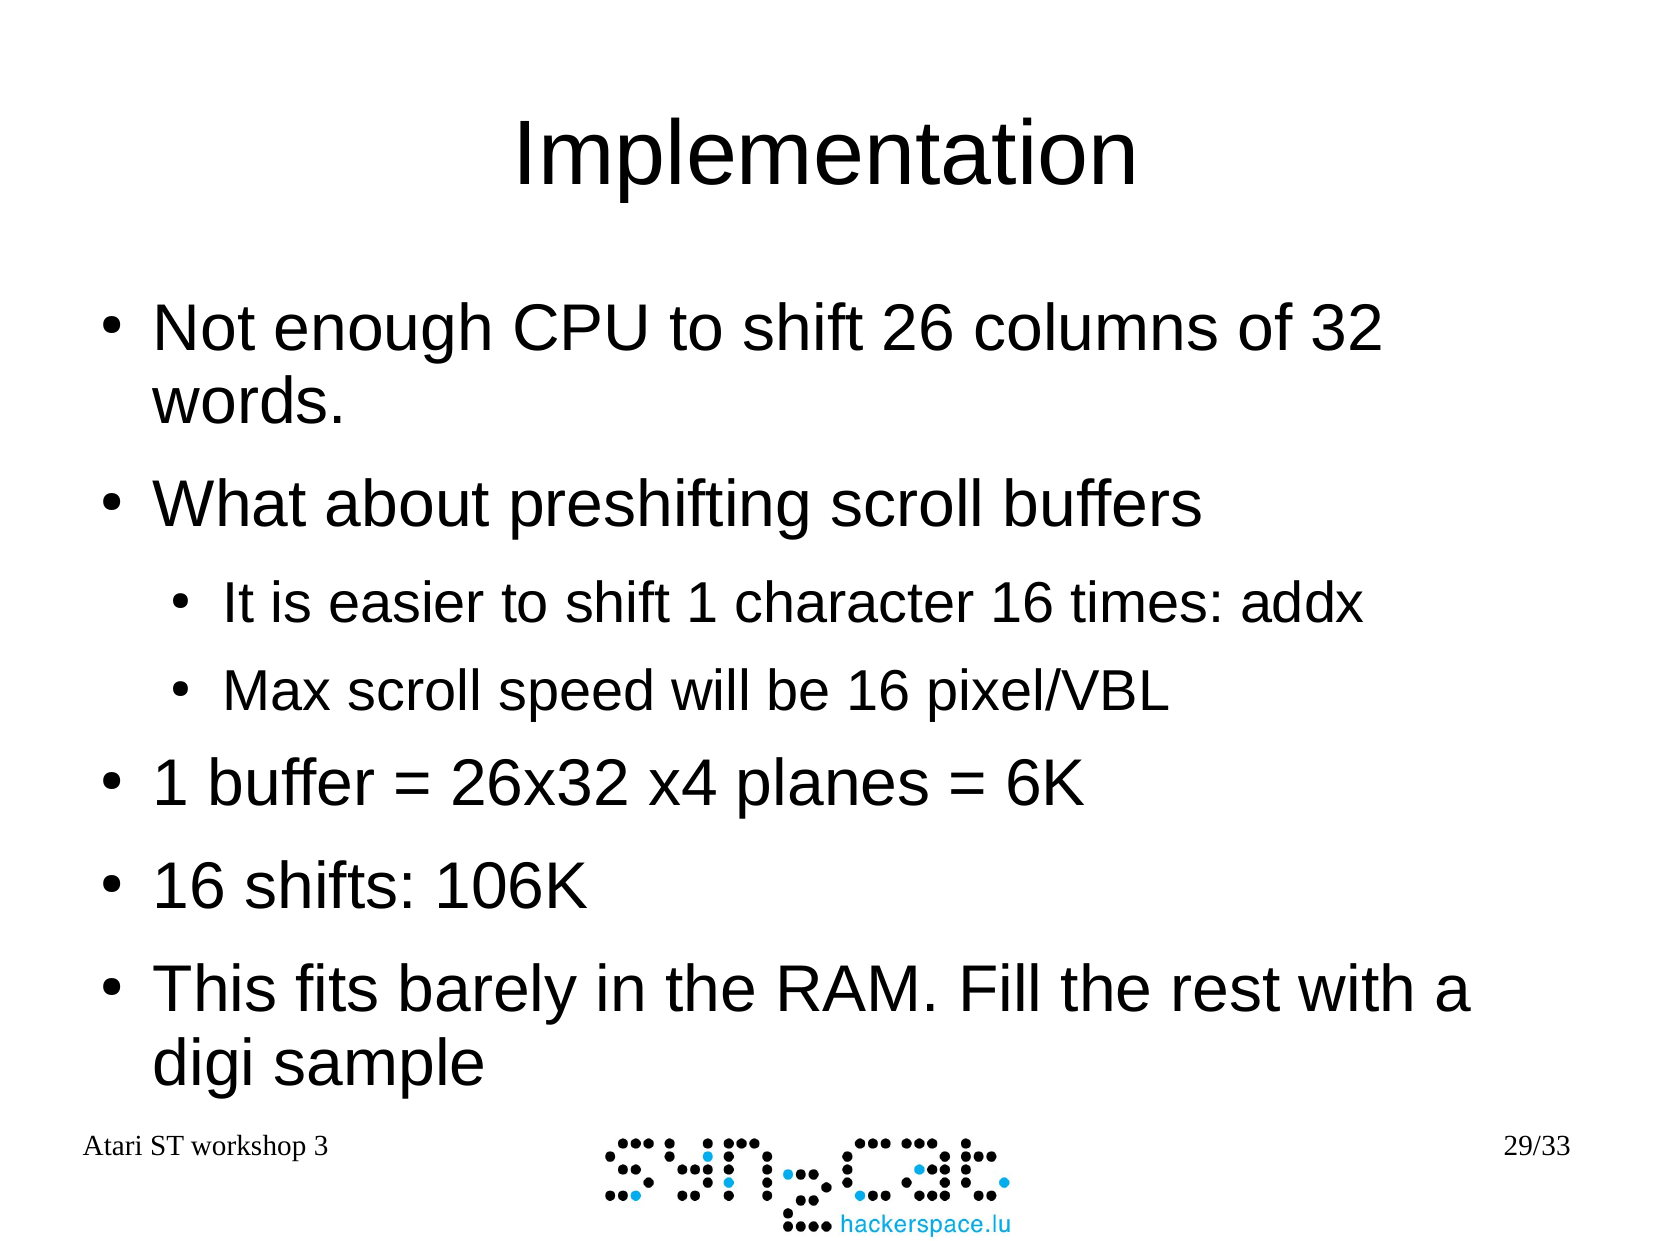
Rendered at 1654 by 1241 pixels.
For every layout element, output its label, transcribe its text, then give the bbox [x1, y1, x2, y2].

list Not enough CPU to shift 26 columns of 32 words. What about preshifting scroll buffers It is easier to shift 1 character 16 times: addx Max scroll speed will be 16 pixel/VBL 1 buffer = 26x32 x4 planes = 6K 16 shifts: 106K This fits barely in the RAM. Fill the rest with a digi sample [82, 290, 1571, 1109]
title Implementation [82, 49, 1571, 257]
picture [600, 1124, 1025, 1241]
